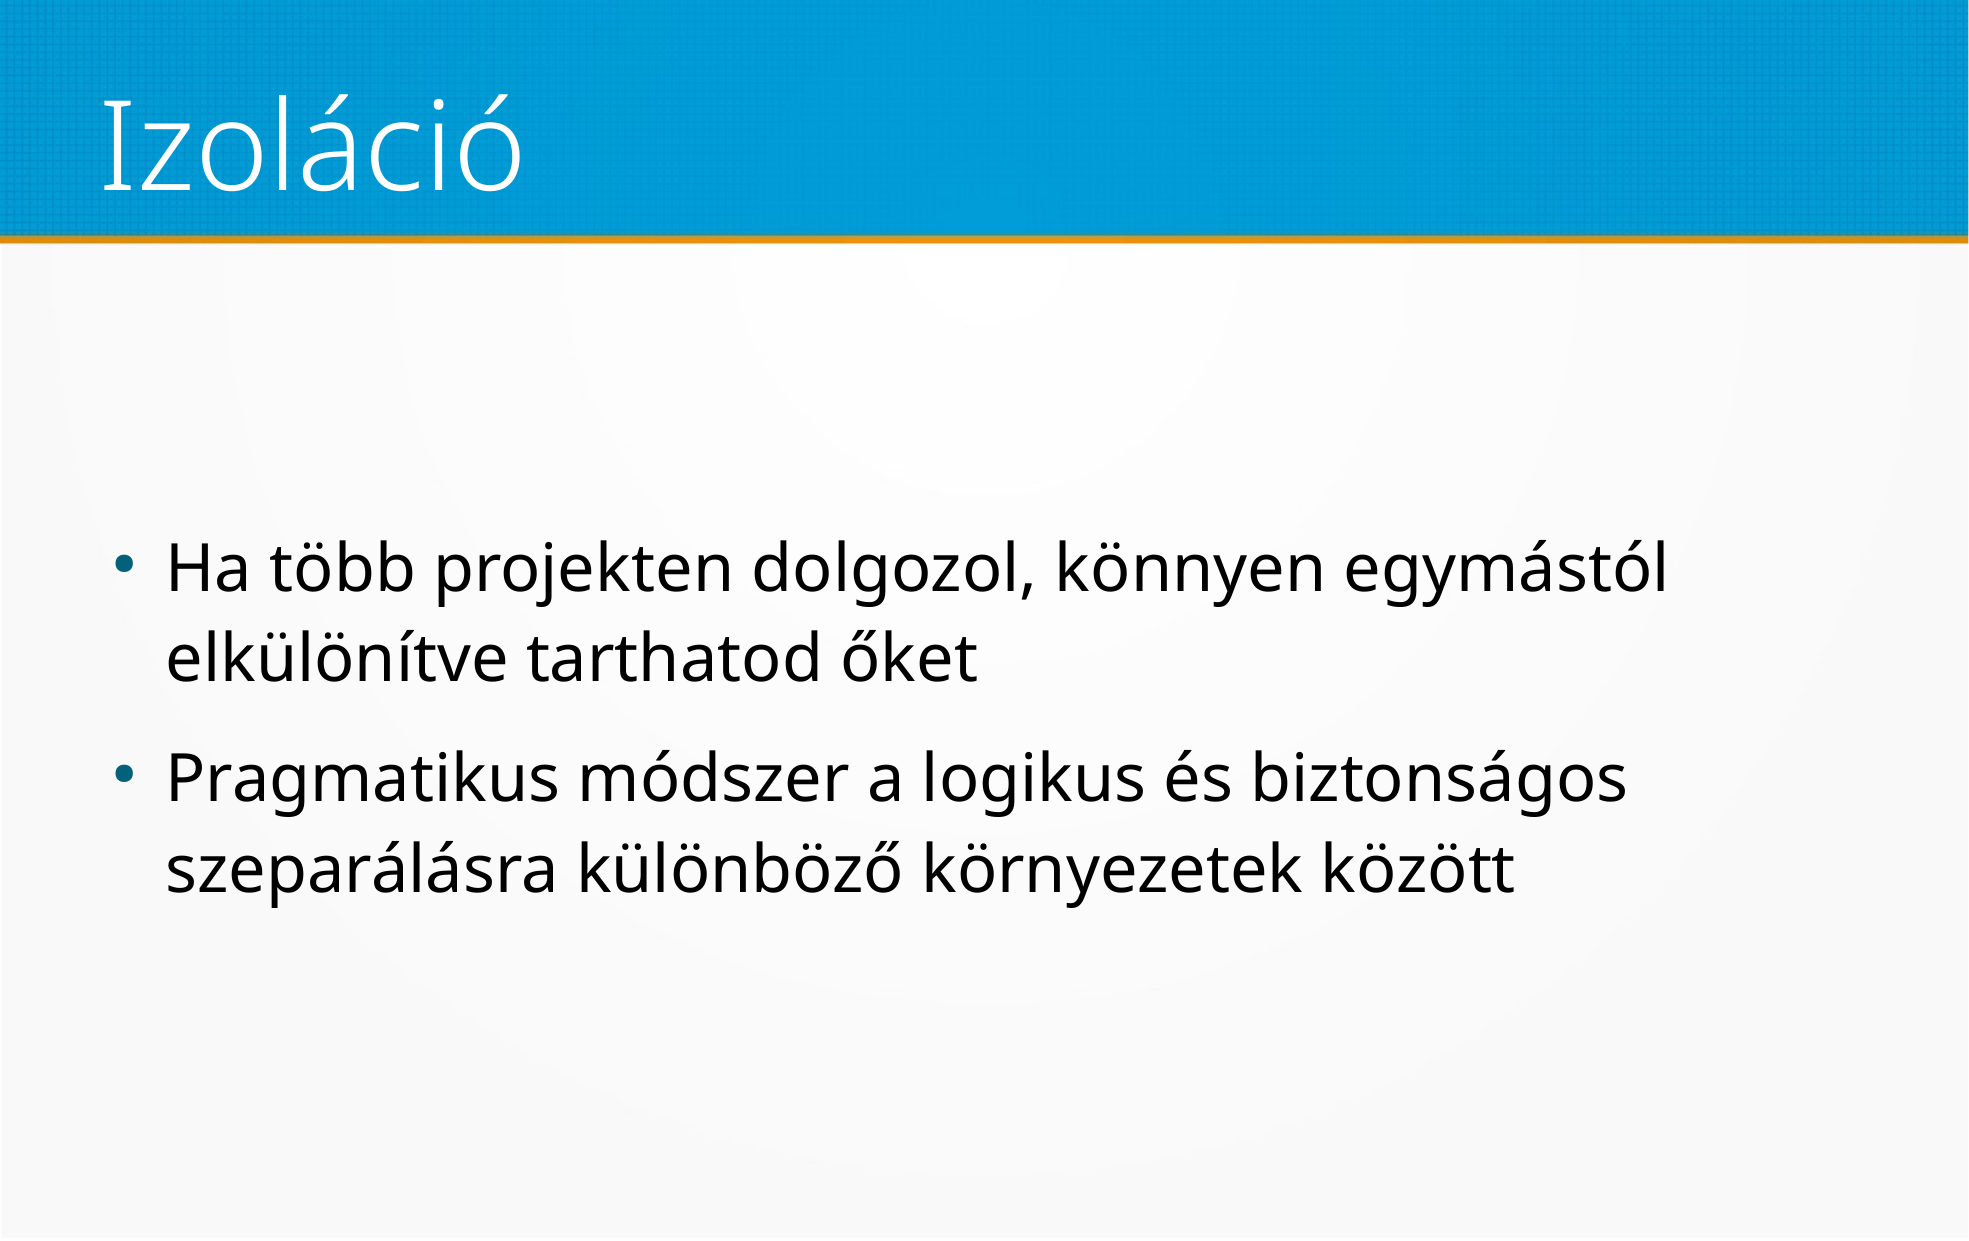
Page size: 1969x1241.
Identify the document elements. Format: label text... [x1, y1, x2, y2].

list Ha több projekten dolgozol, könnyen egymástól elkülönítve tarthatod őket Pragmatikus módszer a logikus és biztonságos szeparálásra különböző környezetek között [94, 519, 1857, 969]
picture [0, 233, 1969, 1241]
title Izoláció [98, 19, 1870, 227]
